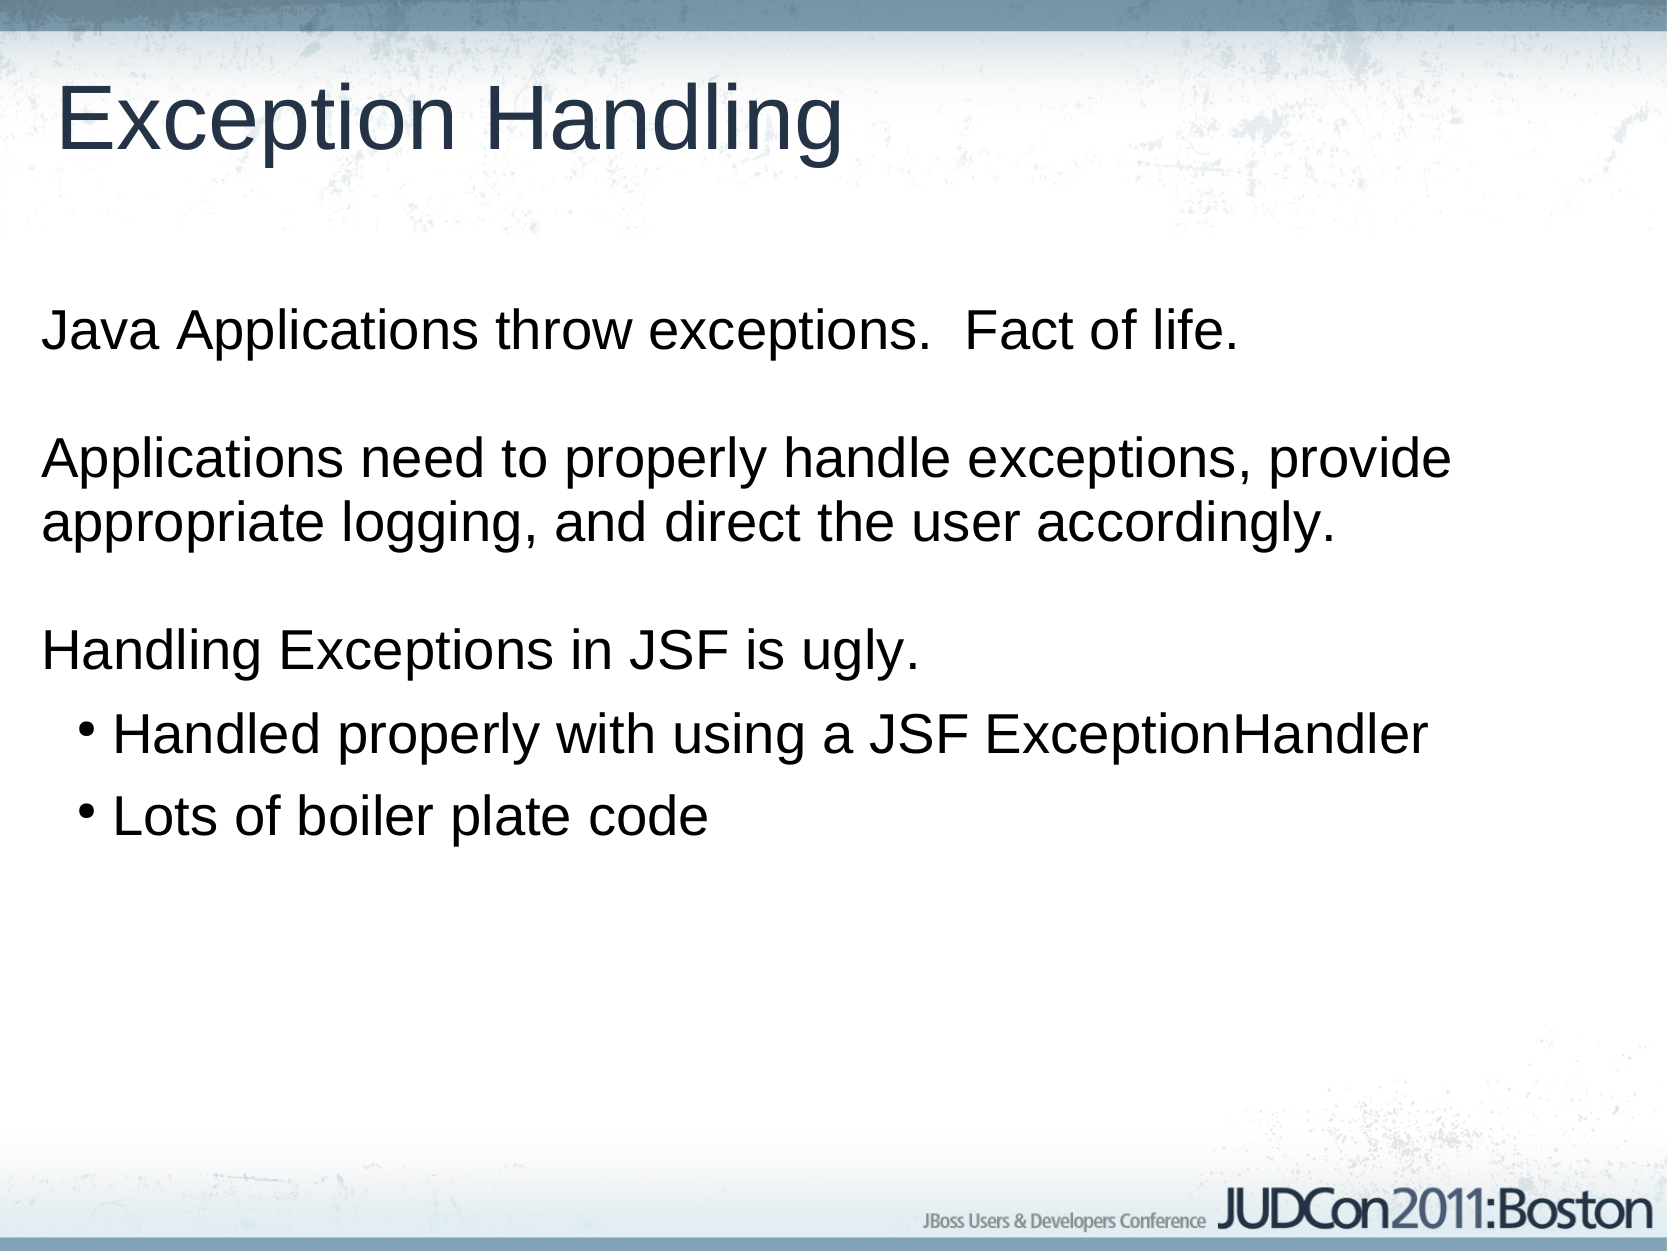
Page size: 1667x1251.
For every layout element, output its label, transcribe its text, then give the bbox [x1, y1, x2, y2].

picture [0, 0, 1667, 1251]
title Exception Handling [40, 50, 1627, 216]
list Java Applications throw exceptions. Fact of life. Applications need to properly handle exceptions, provide appropriate logging, and direct the user accordingly. Handling Exceptions in JSF is ugly. Handled properly with using a JSF ExceptionHandler Lots of boiler plate code [41, 298, 1628, 847]
